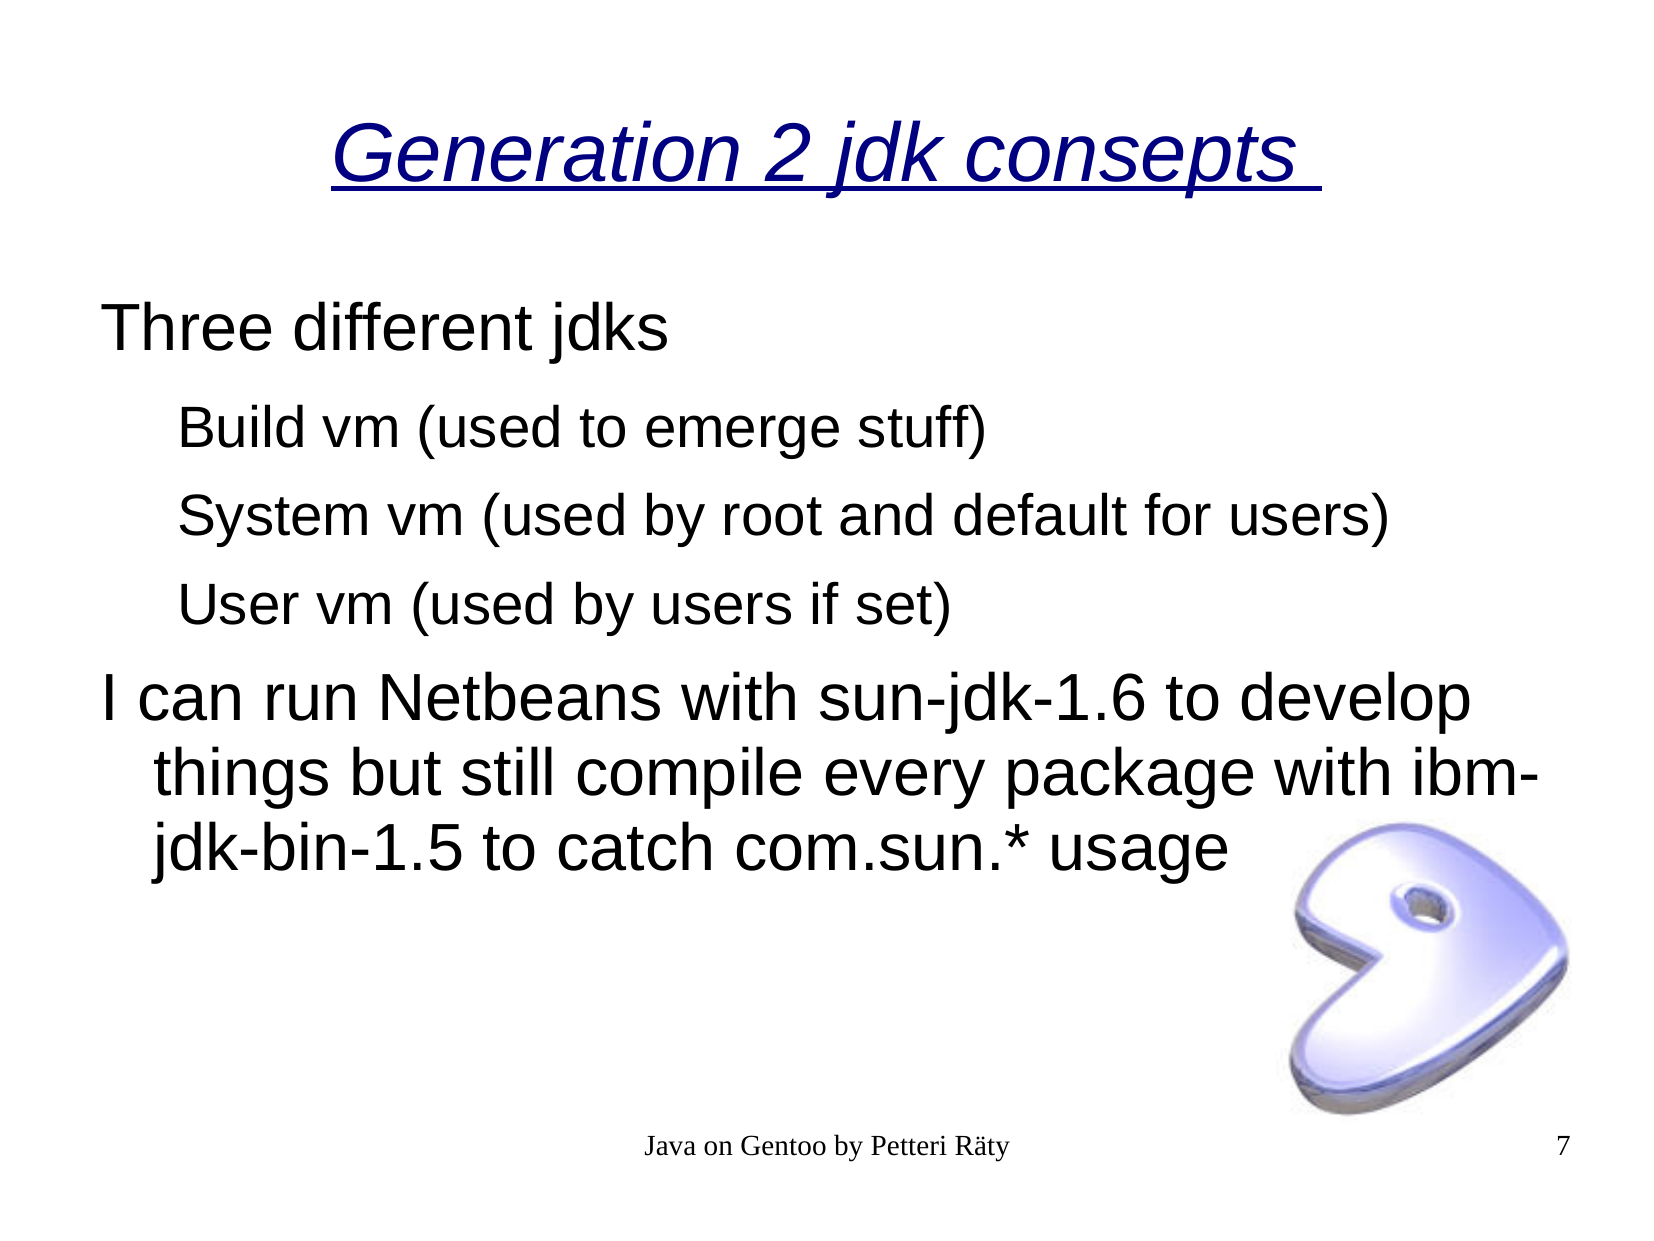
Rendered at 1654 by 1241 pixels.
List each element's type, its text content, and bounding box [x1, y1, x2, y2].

title Generation 2 jdk consepts [82, 56, 1571, 250]
picture [1275, 818, 1576, 1125]
list Three different jdks Build vm (used to emerge stuff) System vm (used by root and default for users) User vm (used by users if set) I can run Netbeans with sun-jdk-1.6 to develop things but still compile every package with ibm-jdk-bin-1.5 to catch com.sun.* usage [82, 290, 1571, 1094]
